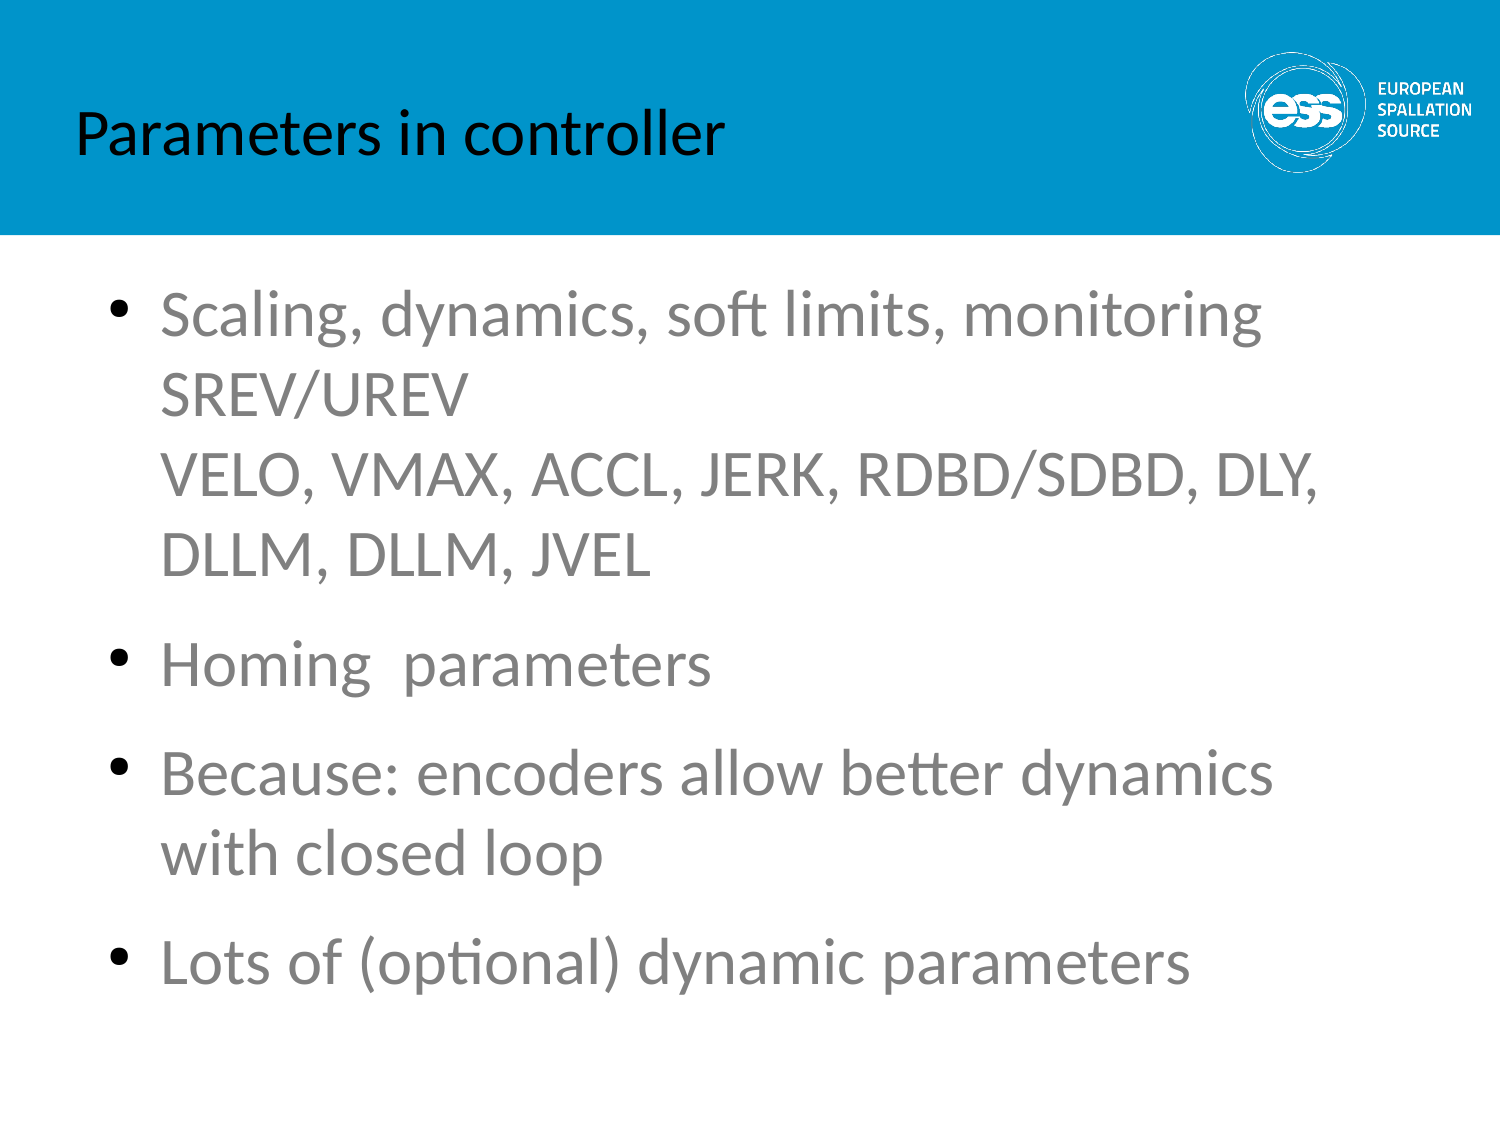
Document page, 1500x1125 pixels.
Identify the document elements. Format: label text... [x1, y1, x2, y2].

picture [1436, 104, 1444, 115]
picture [1422, 125, 1428, 134]
picture [1454, 83, 1458, 94]
picture [1418, 104, 1423, 115]
picture [1443, 86, 1450, 93]
picture [1264, 94, 1342, 127]
list Scaling, dynamics, soft limits, monitoring SREV/UREV VELO, VMAX, ACCL, JERK, RDBD/SDBD, DLY, DLLM, DLLM, JVEL Homing parameters Because: encoders allow better dynamics with closed loop Lots of (optional) dynamic parameters [75, 262, 1426, 1005]
picture [1398, 109, 1406, 115]
picture [1389, 104, 1393, 115]
picture [1423, 83, 1430, 94]
picture [1400, 83, 1407, 94]
picture [1432, 125, 1438, 136]
title Parameters in controller [75, 45, 1247, 233]
picture [1409, 104, 1415, 115]
picture [1379, 83, 1385, 94]
